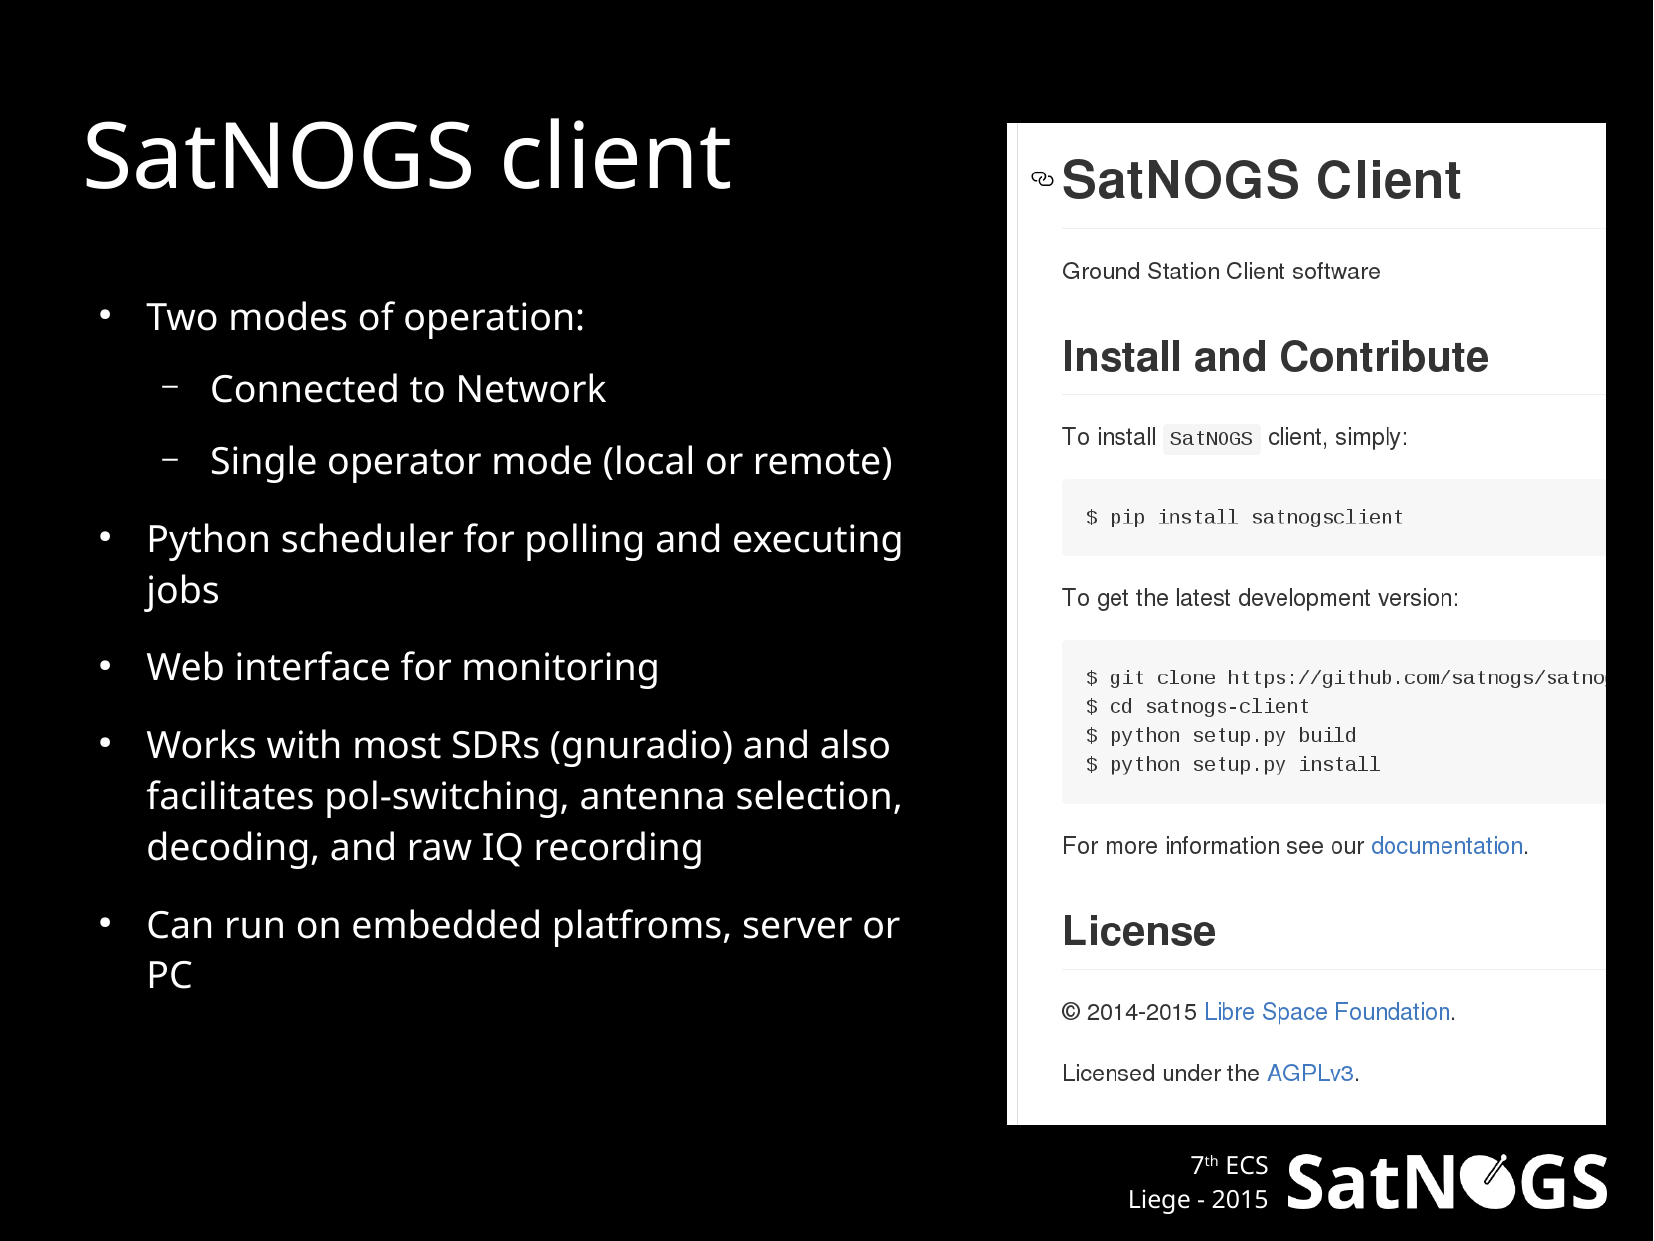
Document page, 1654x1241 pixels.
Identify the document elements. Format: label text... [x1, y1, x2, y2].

list Two modes of operation: Connected to Network Single operator mode (local or remote) Python scheduler for polling and executing jobs Web interface for monitoring Works with most SDRs (gnuradio) and also facilitates pol-switching, antenna selection, decoding, and raw IQ recording Can run on embedded platfroms, server or PC [82, 290, 1007, 1010]
picture [1288, 1154, 1607, 1209]
picture [1007, 123, 1606, 1126]
title SatNOGS client [82, 49, 1571, 257]
